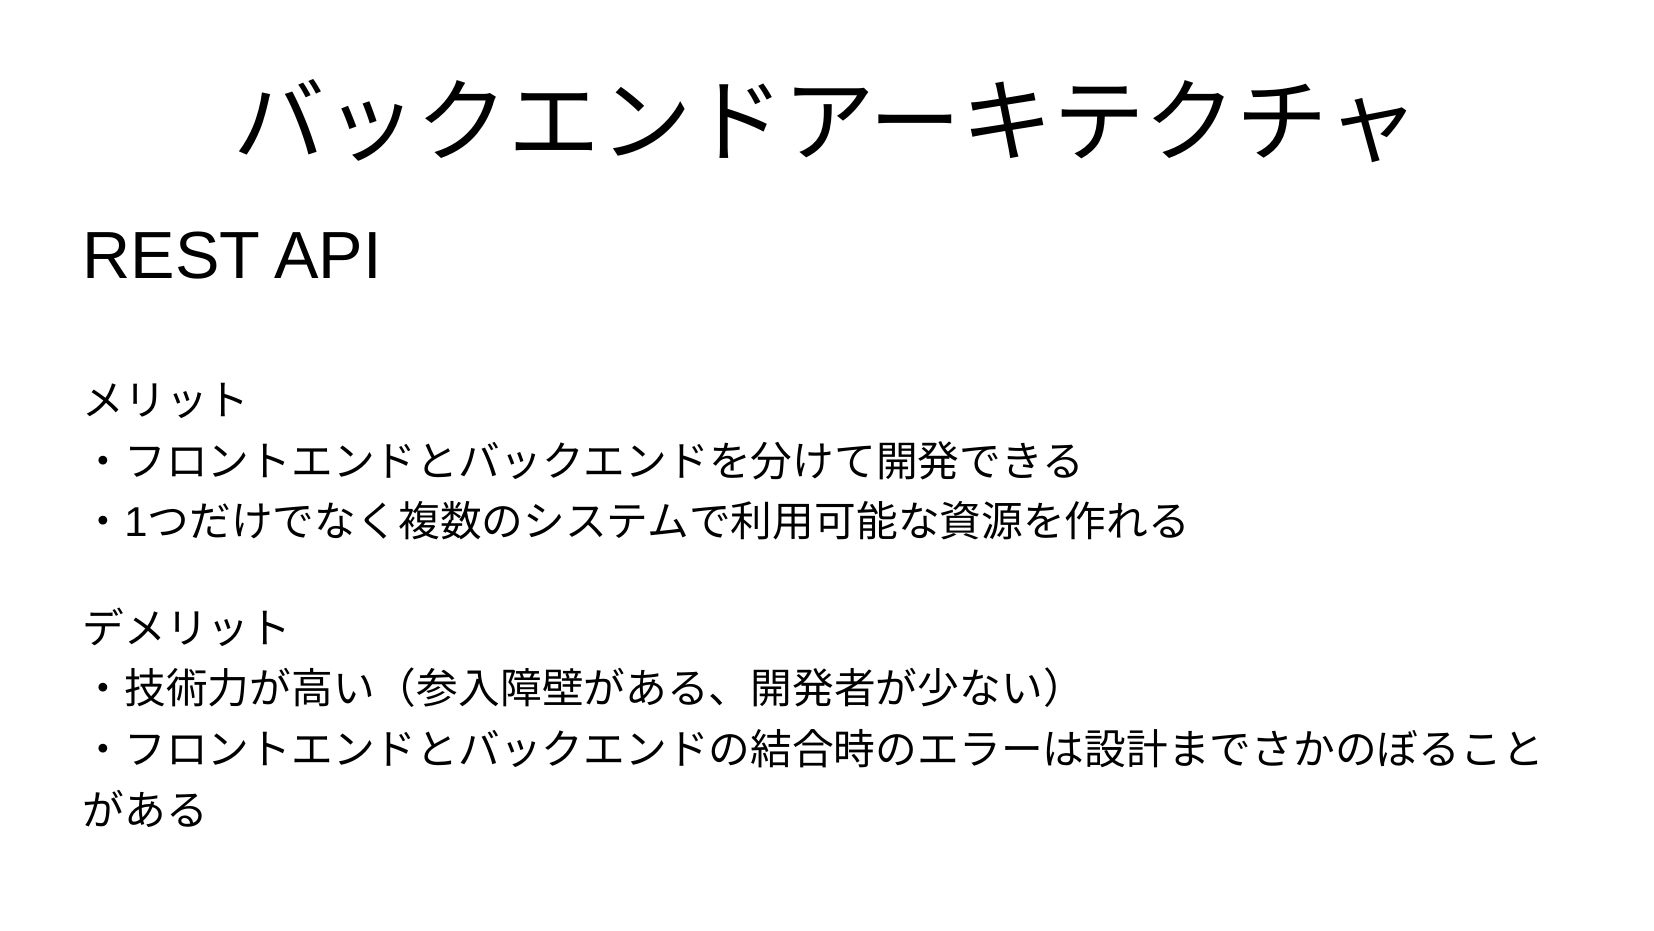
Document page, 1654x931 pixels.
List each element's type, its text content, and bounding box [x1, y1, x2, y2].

title バックエンドアーキテクチャ [82, 37, 1571, 193]
subtitle REST API メリット ・フロントエンドとバックエンドを分けて開発できる ・1つだけでなく複数のシステムで利用可能な資源を作れる デメリット ・技術力が高い（参入障壁がある、開発者が少ない） ・フロントエンドとバックエンドの結合時のエラーは設計までさかのぼることがある [82, 217, 1571, 758]
